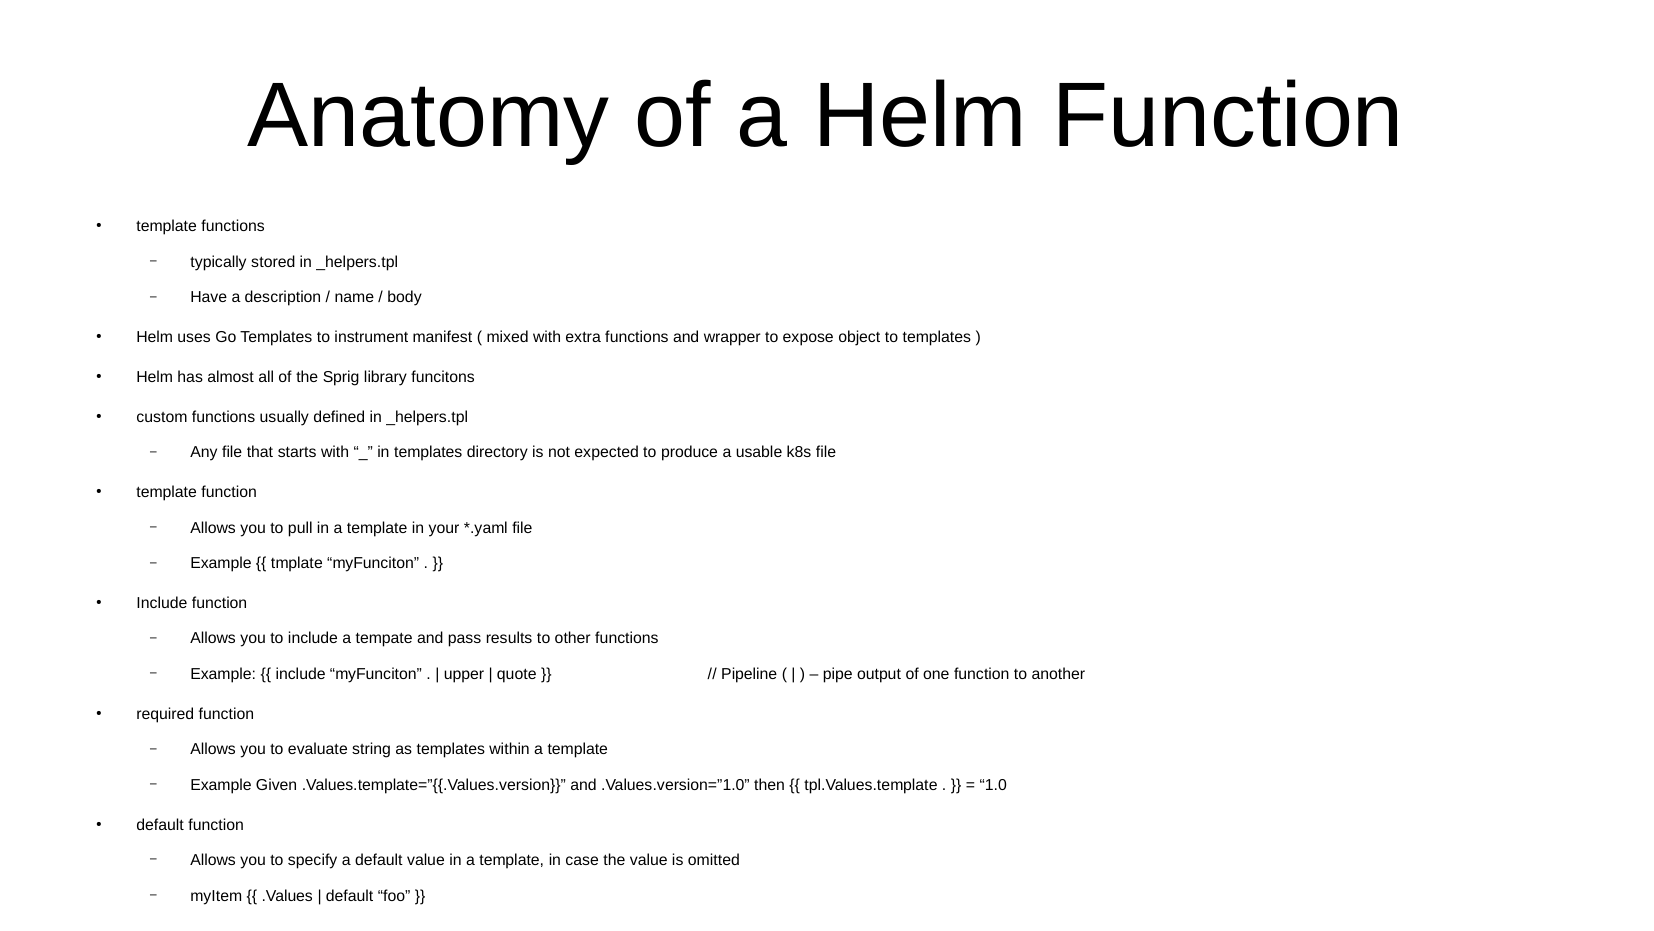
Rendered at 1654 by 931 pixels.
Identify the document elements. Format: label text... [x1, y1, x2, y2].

list template functions typically stored in _helpers.tpl Have a description / name / body Helm uses Go Templates to instrument manifest ( mixed with extra functions and wrapper to expose object to templates ) Helm has almost all of the Sprig library funcitons custom functions usually defined in _helpers.tpl Any file that starts with “_” in templates directory is not expected to produce a usable k8s file template function Allows you to pull in a template in your *.yaml file Example {{ tmplate “myFunciton” . }} Include function Allows you to include a tempate and pass results to other functions Example: {{ include “myFunciton” . | upper | quote }} // Pipeline ( | ) – pipe output of one function to another required function Allows you to evaluate string as templates within a template Example Given .Values.template=”{{.Values.version}}” and .Values.version=”1.0” then {{ tpl.Values.template . }} = “1.0 default function Allows you to specify a default value in a template, in case the value is omitted myItem {{ .Values | default “foo” }} [82, 217, 1571, 916]
title Anatomy of a Helm Function [82, 37, 1571, 193]
